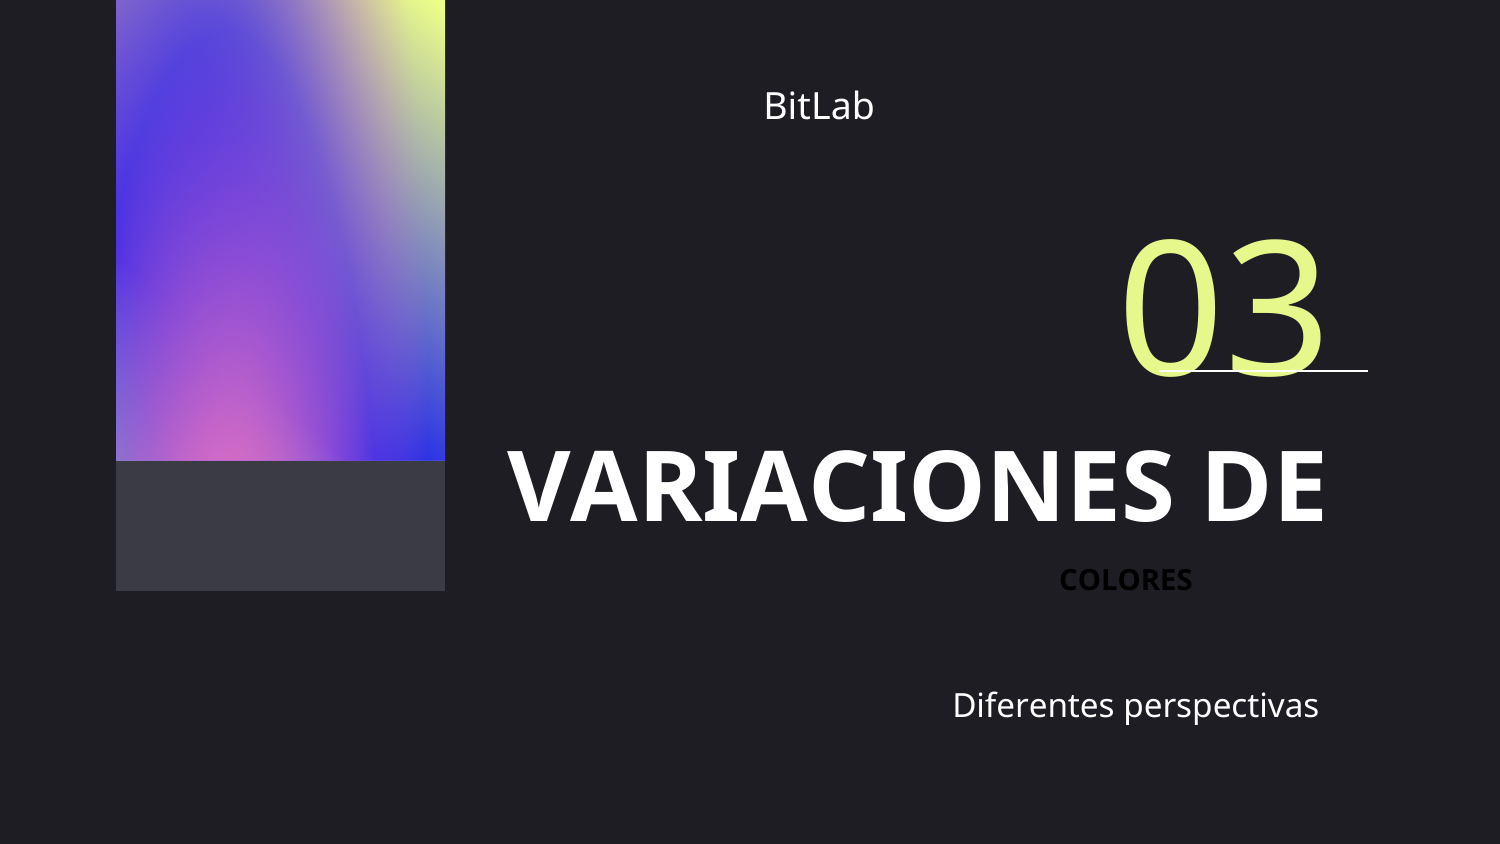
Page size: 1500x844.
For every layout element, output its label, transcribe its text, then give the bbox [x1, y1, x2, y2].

title VARIACIONES DE [491, 421, 1383, 535]
subtitle Diferentes perspectivas [937, 669, 1357, 768]
subtitle BitLab [748, 66, 1383, 116]
title 03 [1102, 173, 1383, 364]
text_box COLORES [884, 553, 1368, 627]
